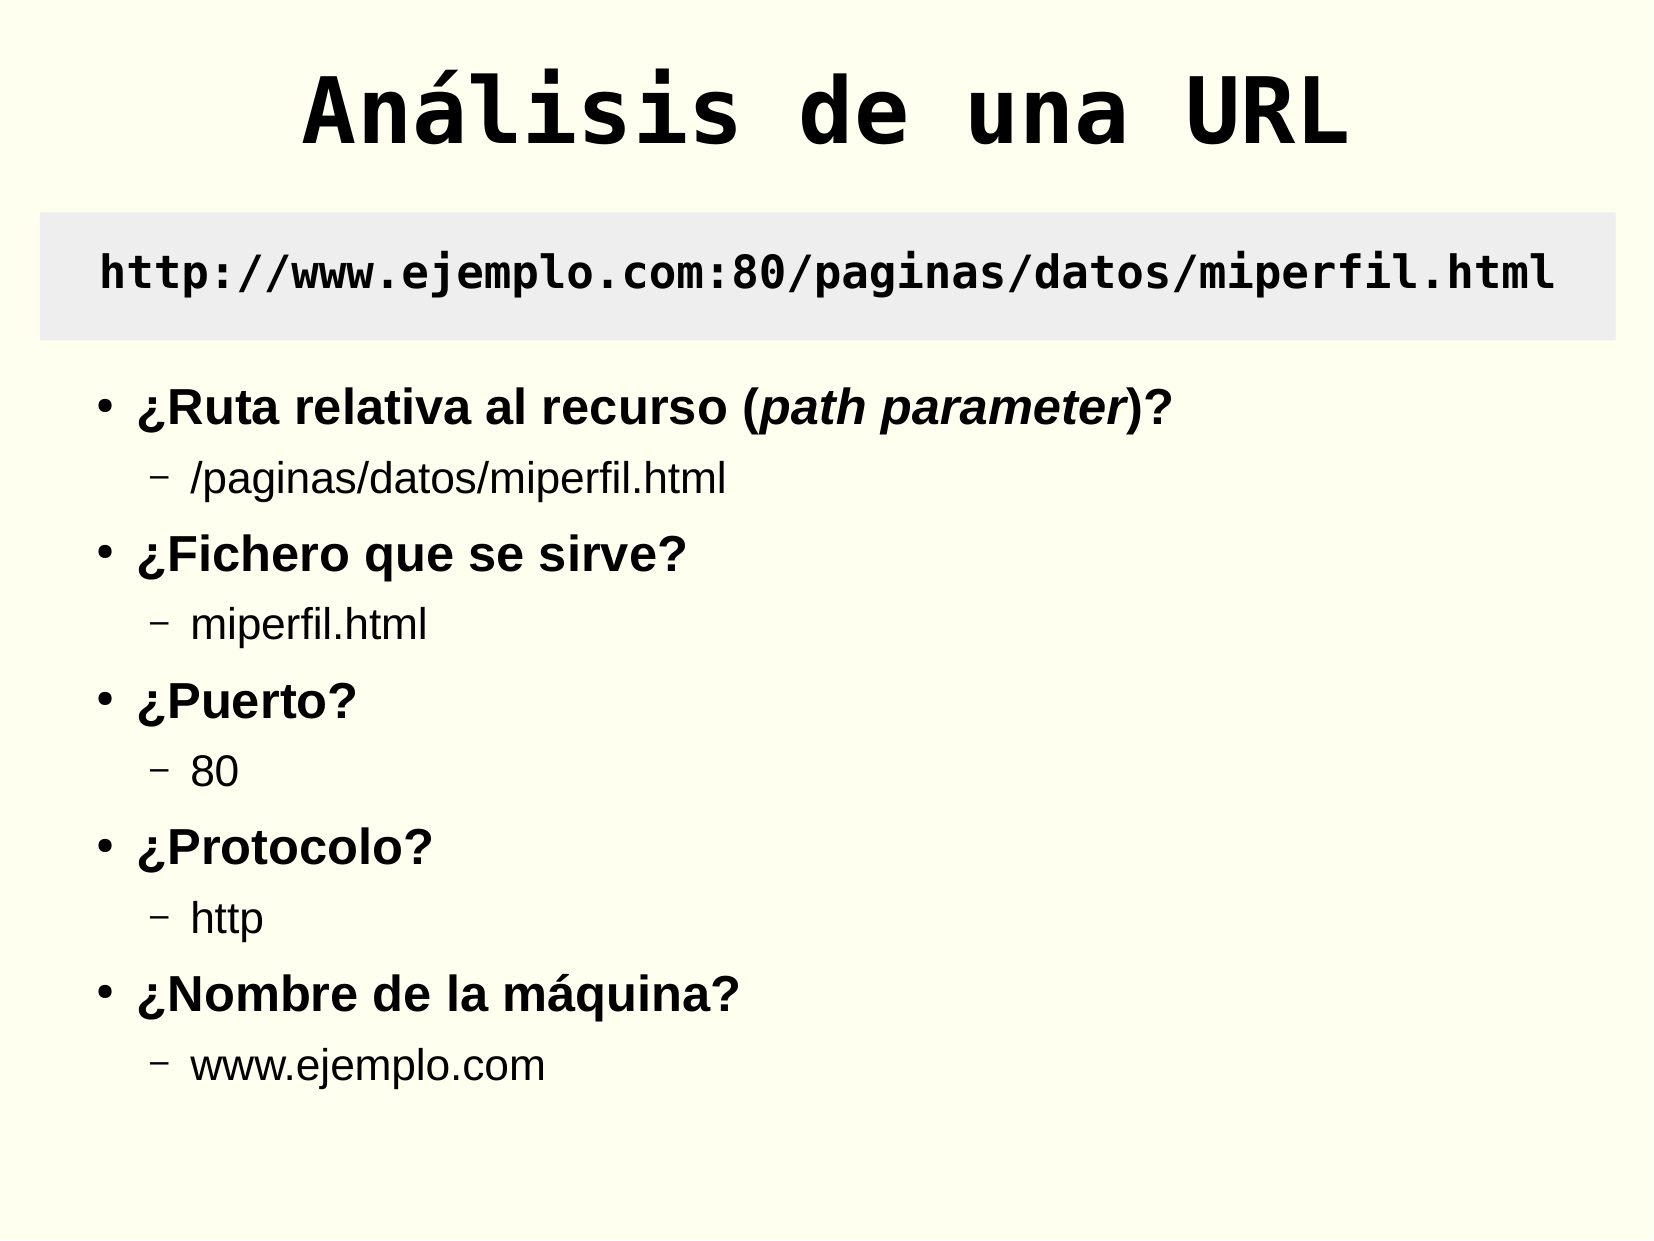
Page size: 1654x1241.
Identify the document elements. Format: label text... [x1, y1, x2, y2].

text_box http://www.ejemplo.com:80/paginas/datos/miperfil.html [39, 212, 1616, 341]
title Análisis de una URL [82, 8, 1571, 212]
list ¿Ruta relativa al recurso (path parameter)? /paginas/datos/miperfil.html ¿Fichero que se sirve? miperfil.html ¿Puerto? 80 ¿Protocolo? http ¿Nombre de la máquina? www.ejemplo.com [82, 378, 1571, 1099]
